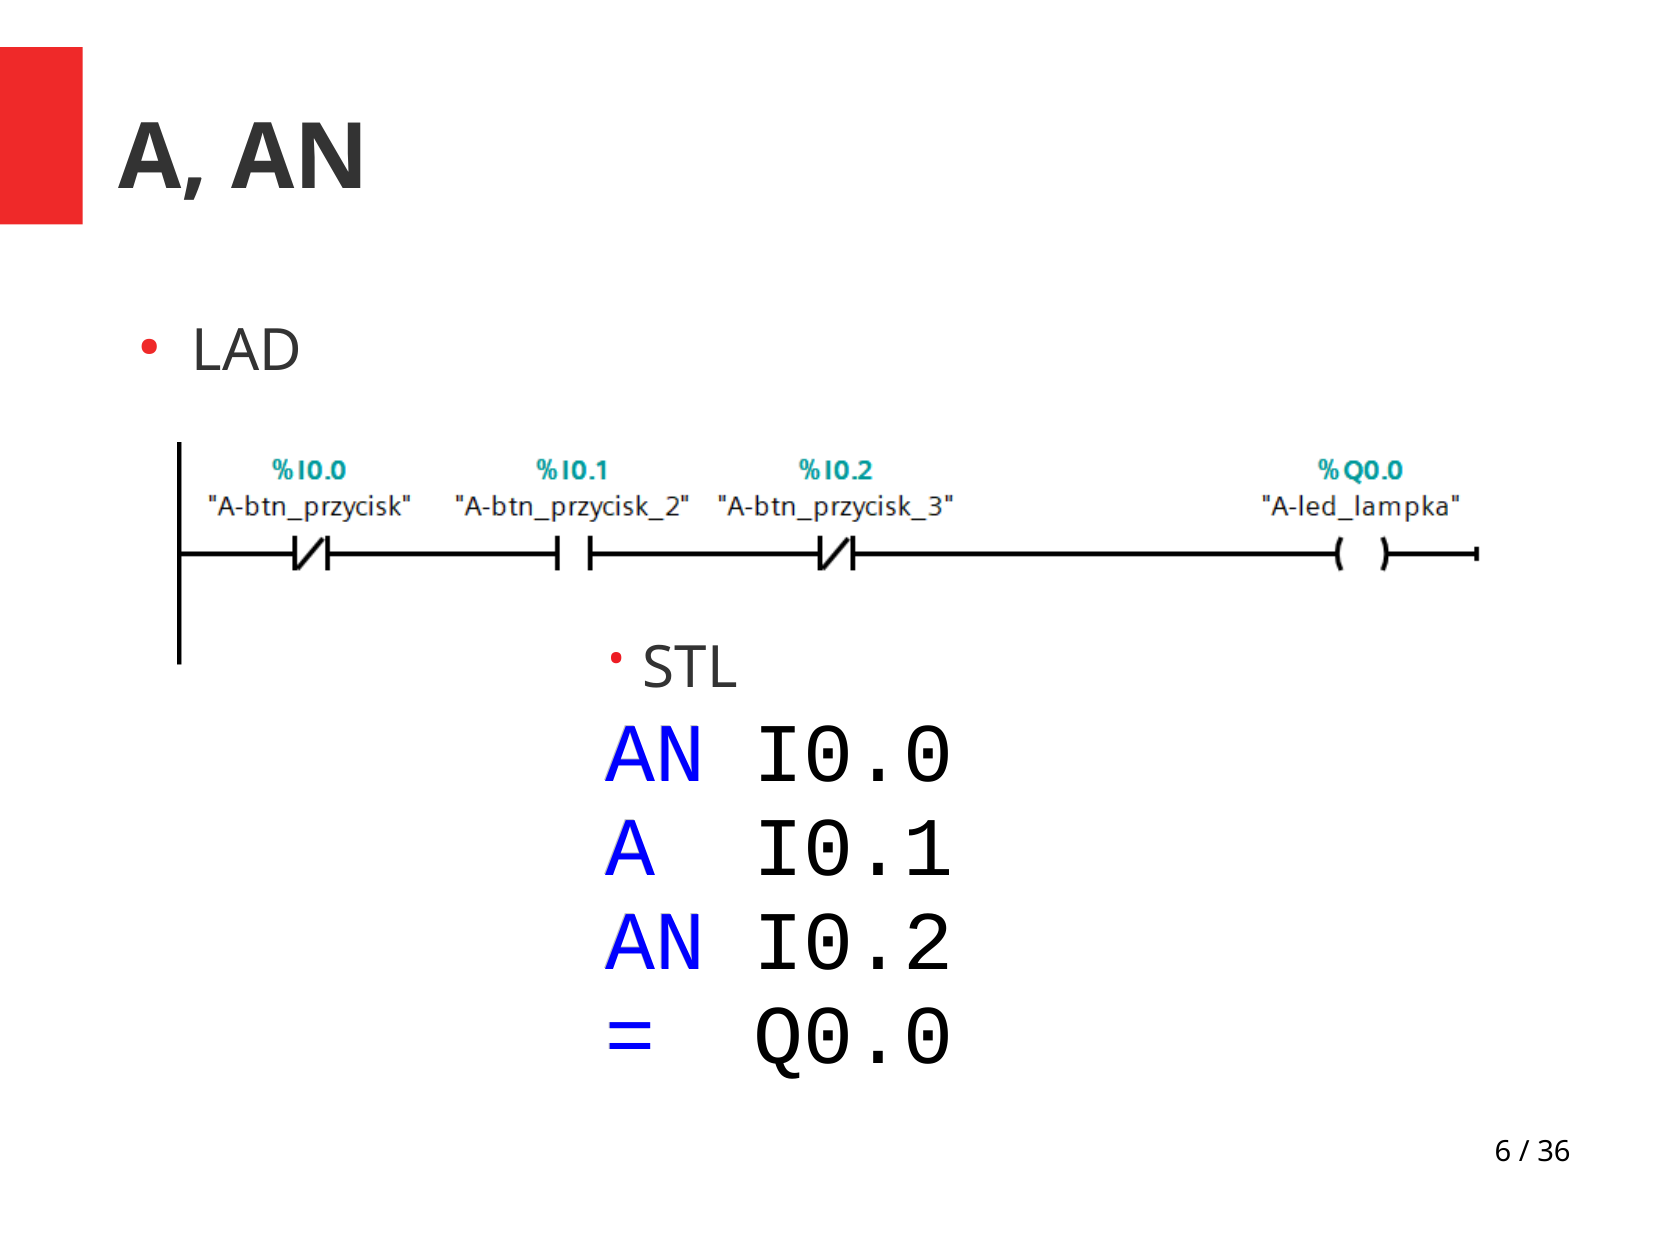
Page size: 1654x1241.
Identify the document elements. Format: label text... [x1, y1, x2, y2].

list LAD [121, 308, 1539, 392]
title A, AN [118, 49, 1571, 257]
text_box · STL AN I0.0 A I0.1 AN I0.2 = Q0.0 [590, 590, 969, 1097]
picture [177, 442, 1498, 671]
